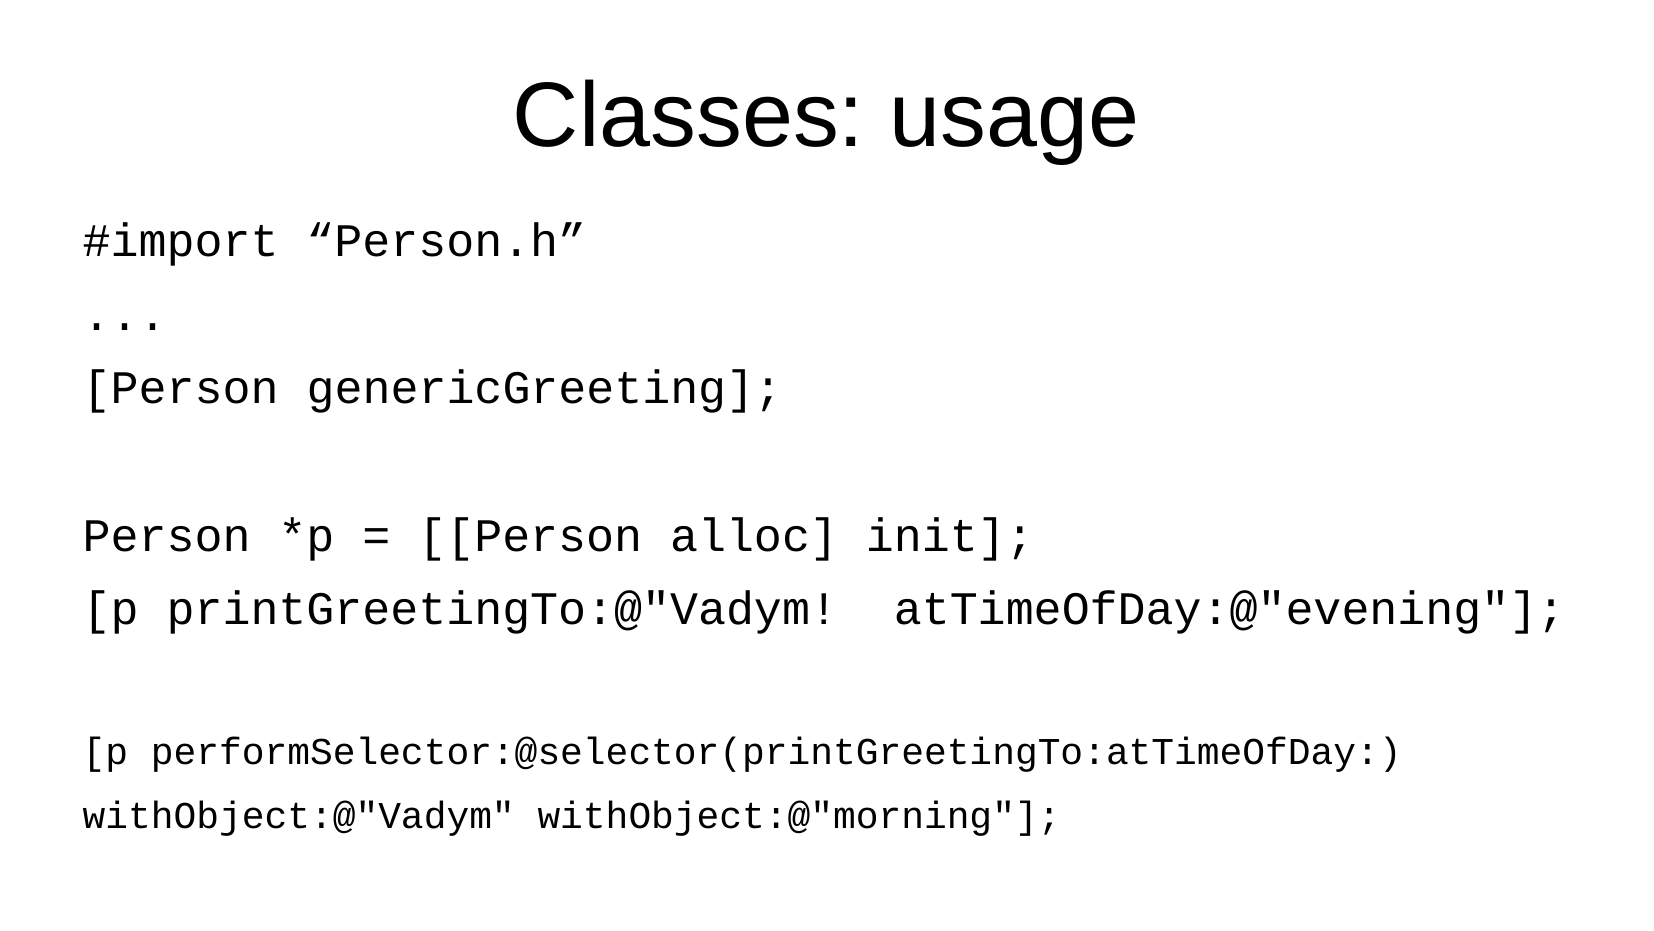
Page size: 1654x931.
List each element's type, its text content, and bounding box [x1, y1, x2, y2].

list #import “Person.h” ... [Person genericGreeting]; Person *p = [[Person alloc] init]; [p printGreetingTo:@"Vadym! atTimeOfDay:@"evening"]; [p performSelector:@selector(printGreetingTo:atTimeOfDay:) withObject:@"Vadym" withObject:@"morning"]; [82, 217, 1571, 863]
title Classes: usage [82, 37, 1571, 193]
